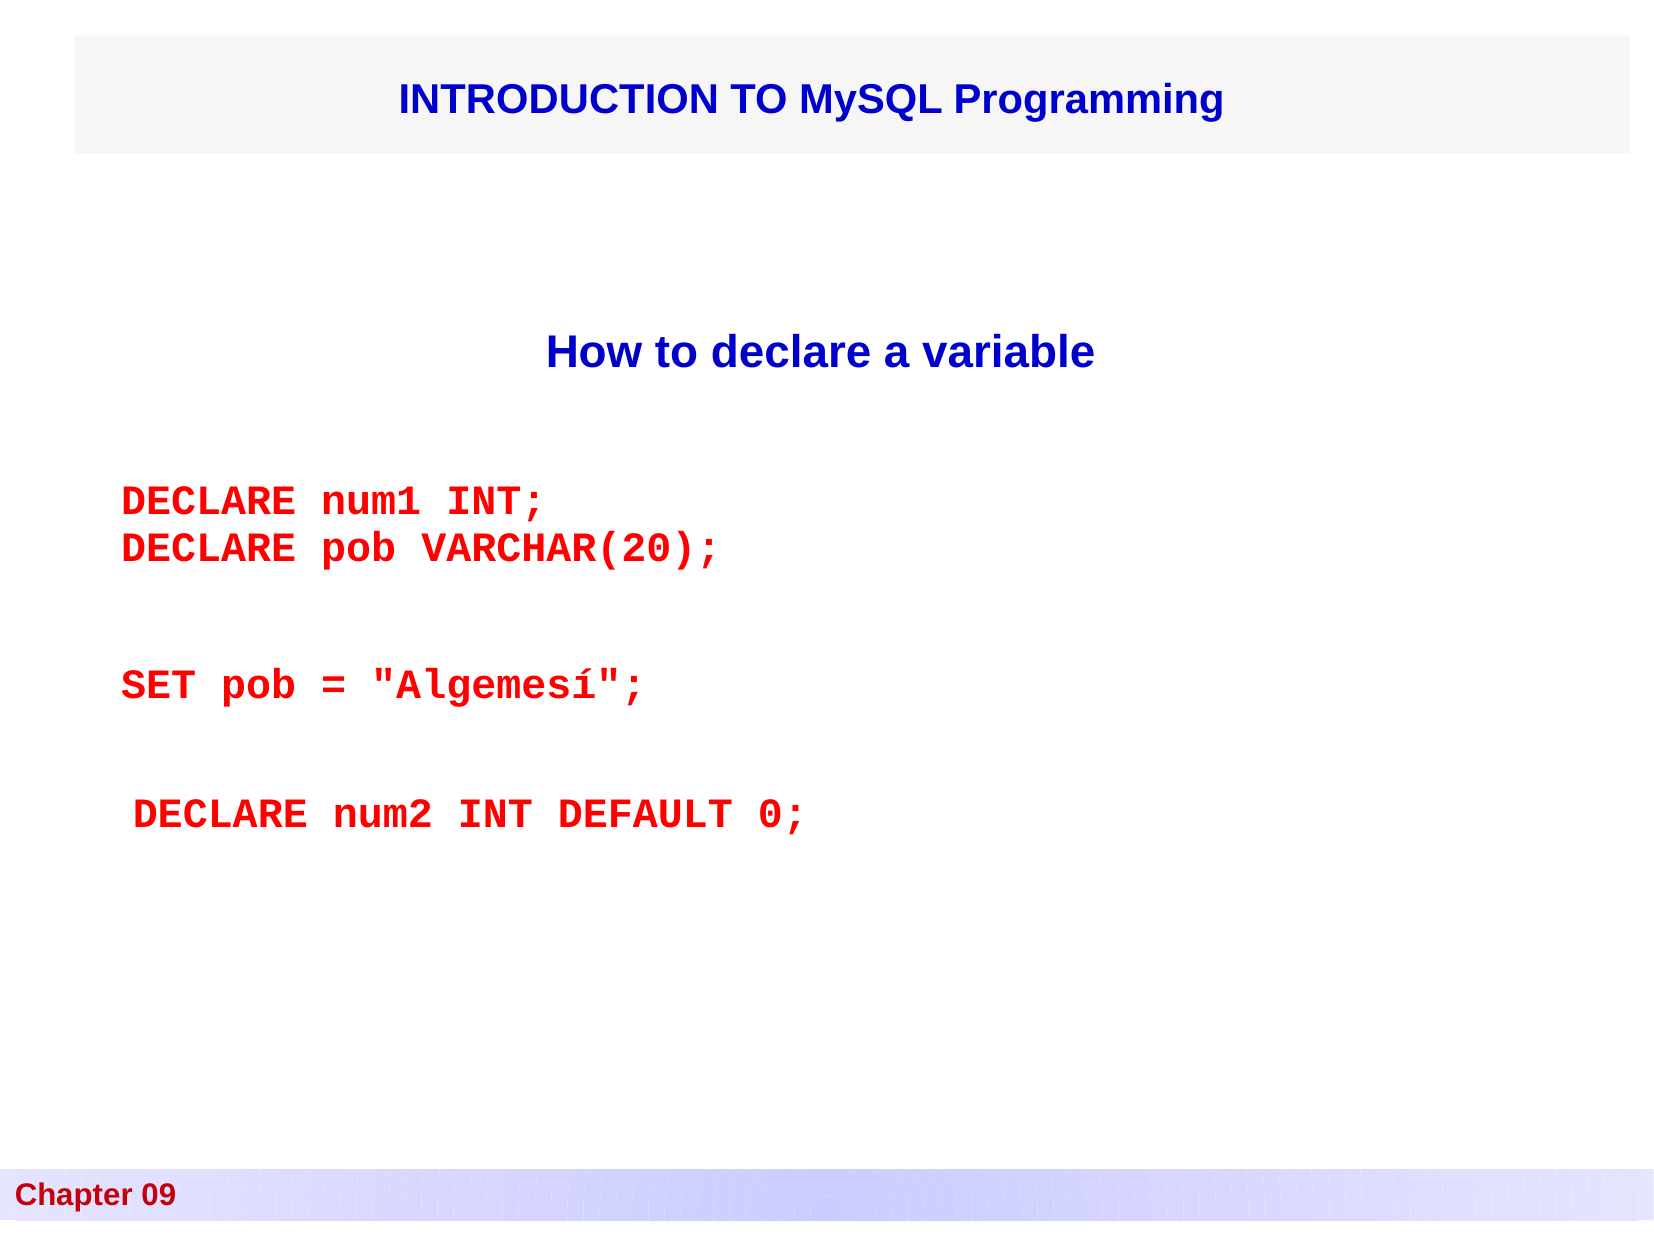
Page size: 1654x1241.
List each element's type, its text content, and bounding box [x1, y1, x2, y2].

text_box [35, 304, 1630, 1170]
text_box SET pob = "Algemesí"; [106, 655, 1583, 721]
text_box [74, 35, 1630, 154]
text_box How to declare a variable [129, 318, 1512, 434]
text_box DECLARE num2 INT DEFAULT 0; [118, 785, 1595, 851]
text_box DECLARE num1 INT; DECLARE pob VARCHAR(20); [106, 472, 1583, 583]
text_box Chapter 09 [0, 1169, 1654, 1221]
text_box INTRODUCTION TO MySQL Programming [383, 68, 1241, 130]
